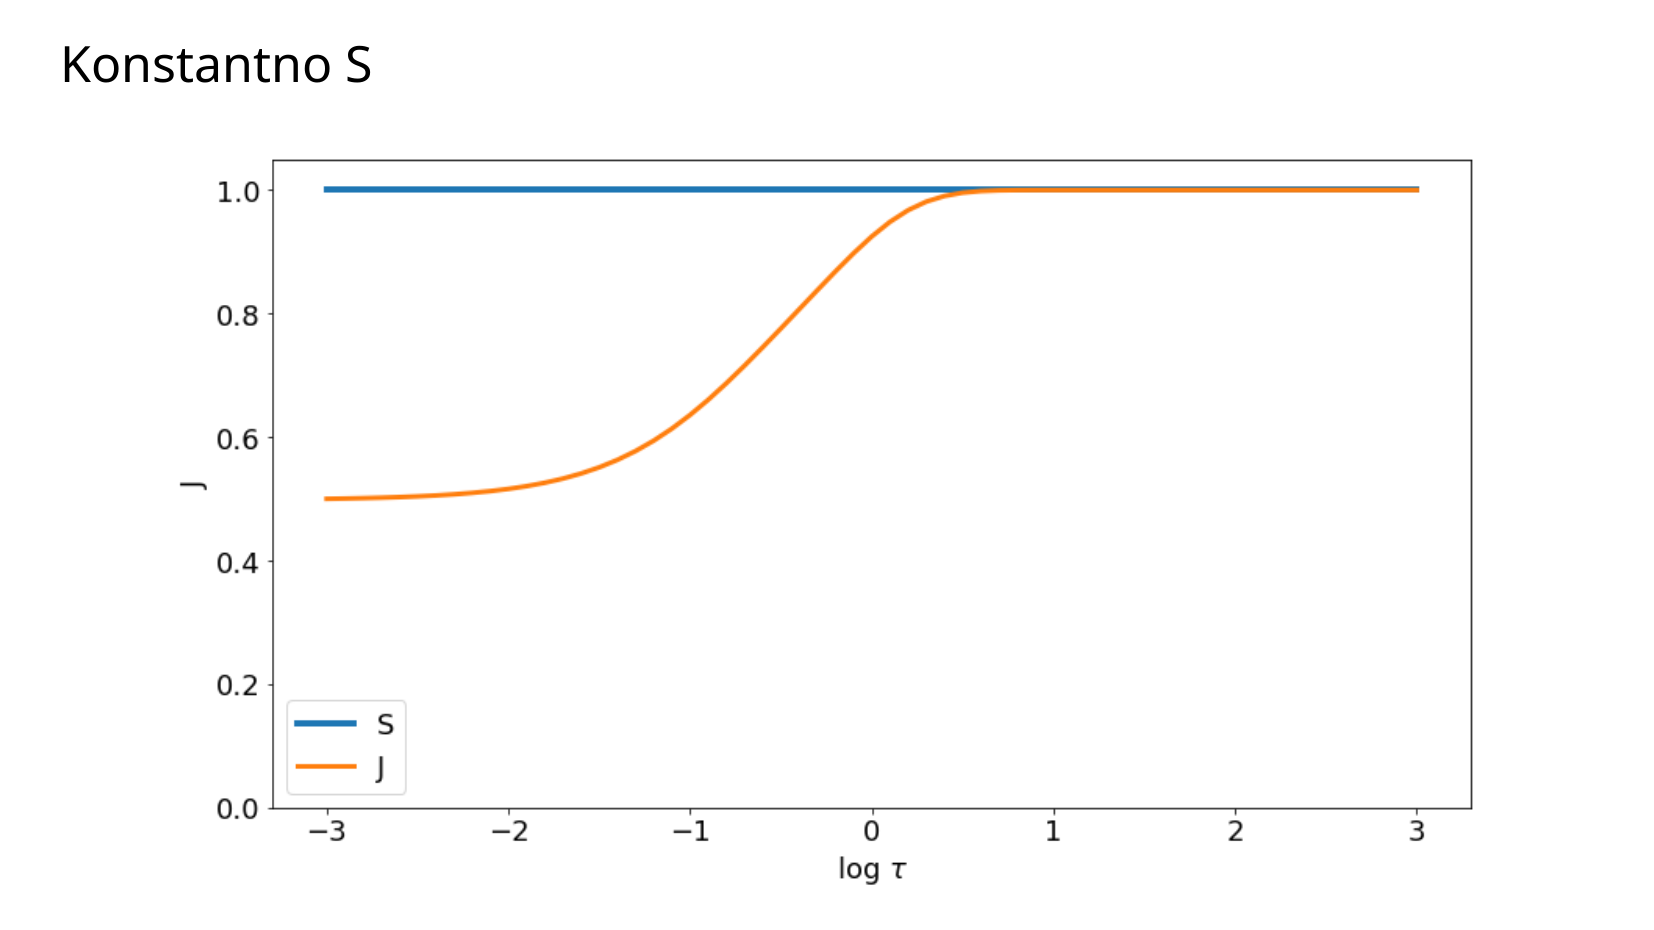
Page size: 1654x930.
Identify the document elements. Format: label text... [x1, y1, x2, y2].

picture [171, 149, 1482, 899]
title Konstantno S [59, 13, 1648, 113]
